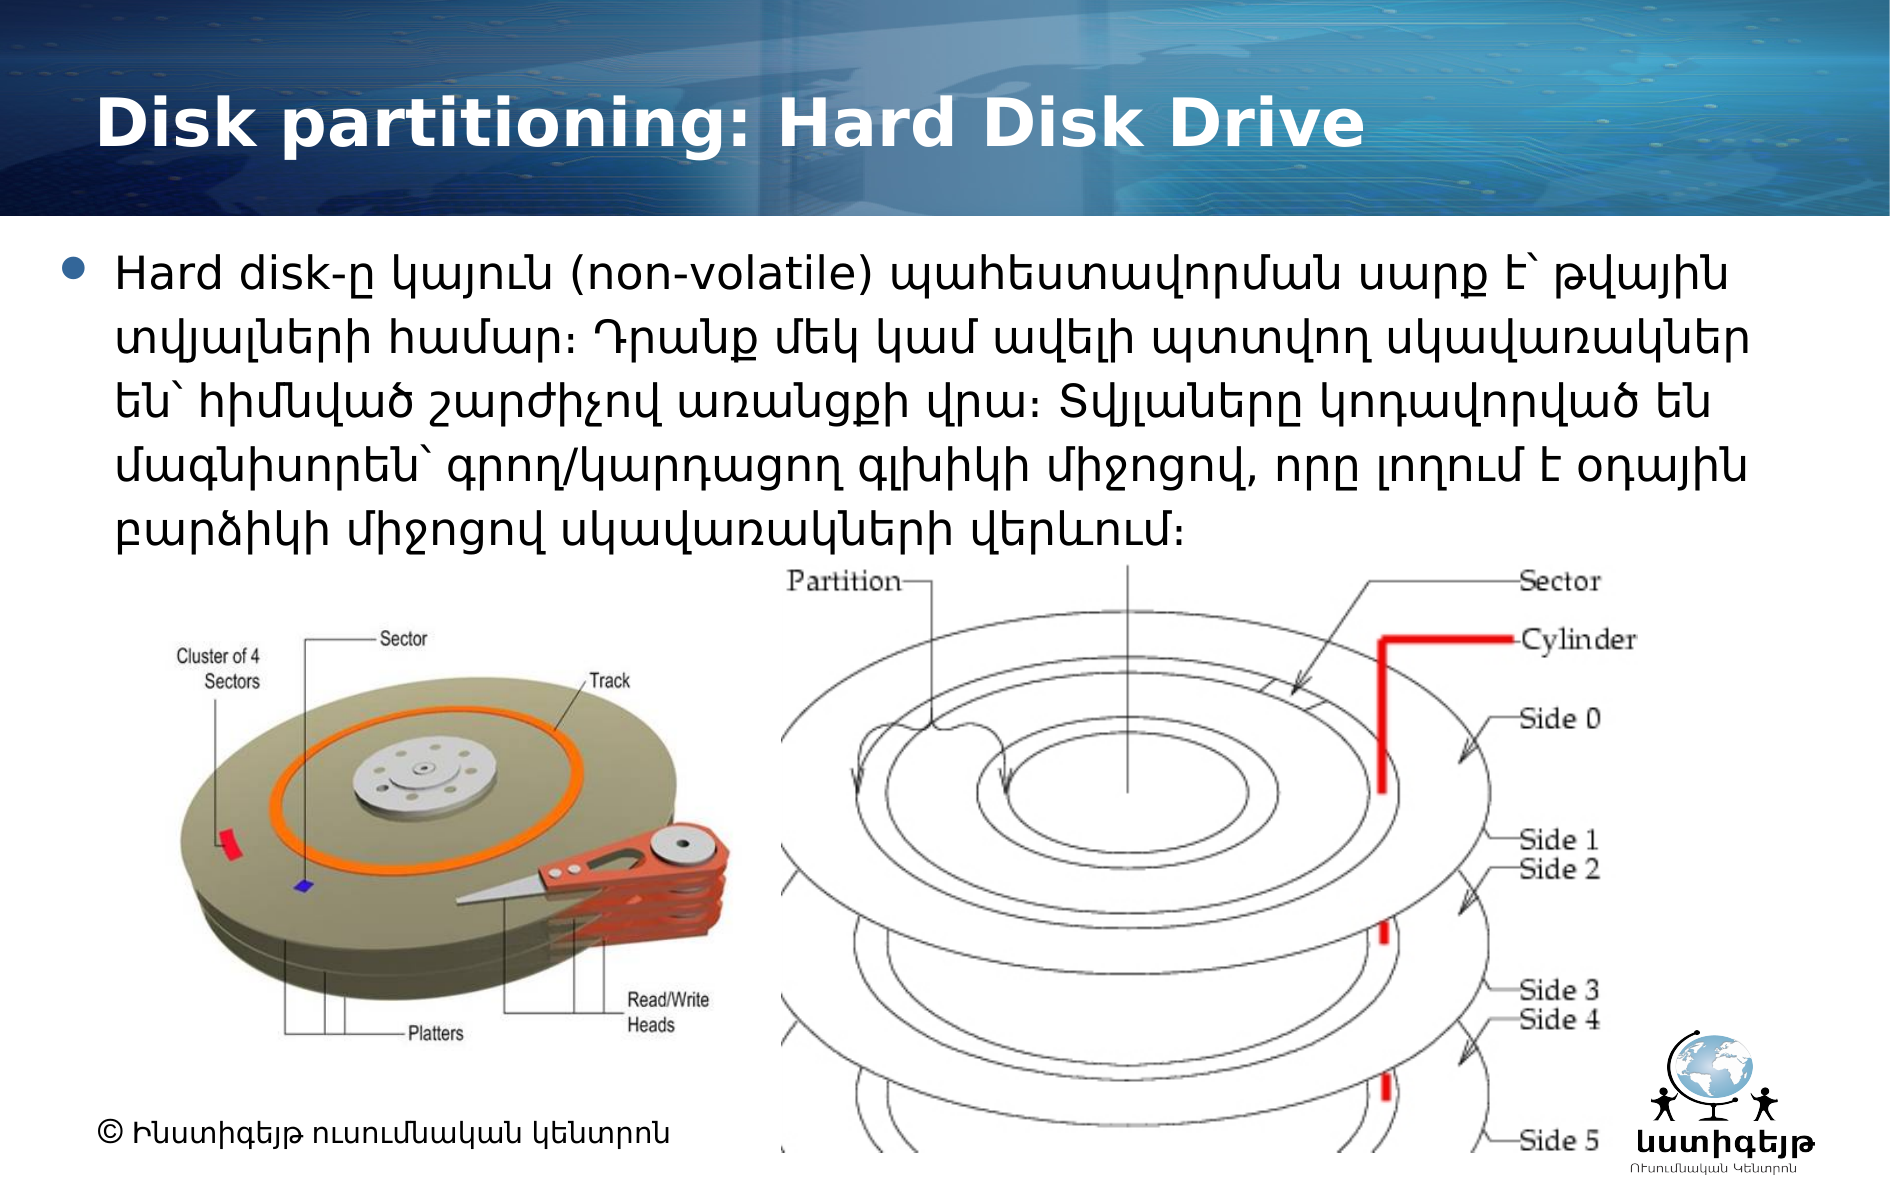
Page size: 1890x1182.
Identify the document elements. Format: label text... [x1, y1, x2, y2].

picture [156, 612, 764, 1079]
picture [0, 0, 1890, 216]
picture [781, 564, 1815, 1175]
title Disk partitioning: Hard Disk Drive [94, 47, 1793, 217]
list Hard disk-ը կայուն (non-volatile) պահեստավորման սարք է՝ թվային տվյալների համար։ Դրանք մեկ կամ ավելի պտտվող սկավառակներ են՝ հիմնված շարժիչով առանցքի վրա։ Տվյլաները կոդավորված են մագնիսորեն՝ գրող/կարդացող գլխիկի միջոցով, որը լողում է օդային բարձիկի միջոցով սկավառակների վերևում։ [59, 236, 1831, 922]
